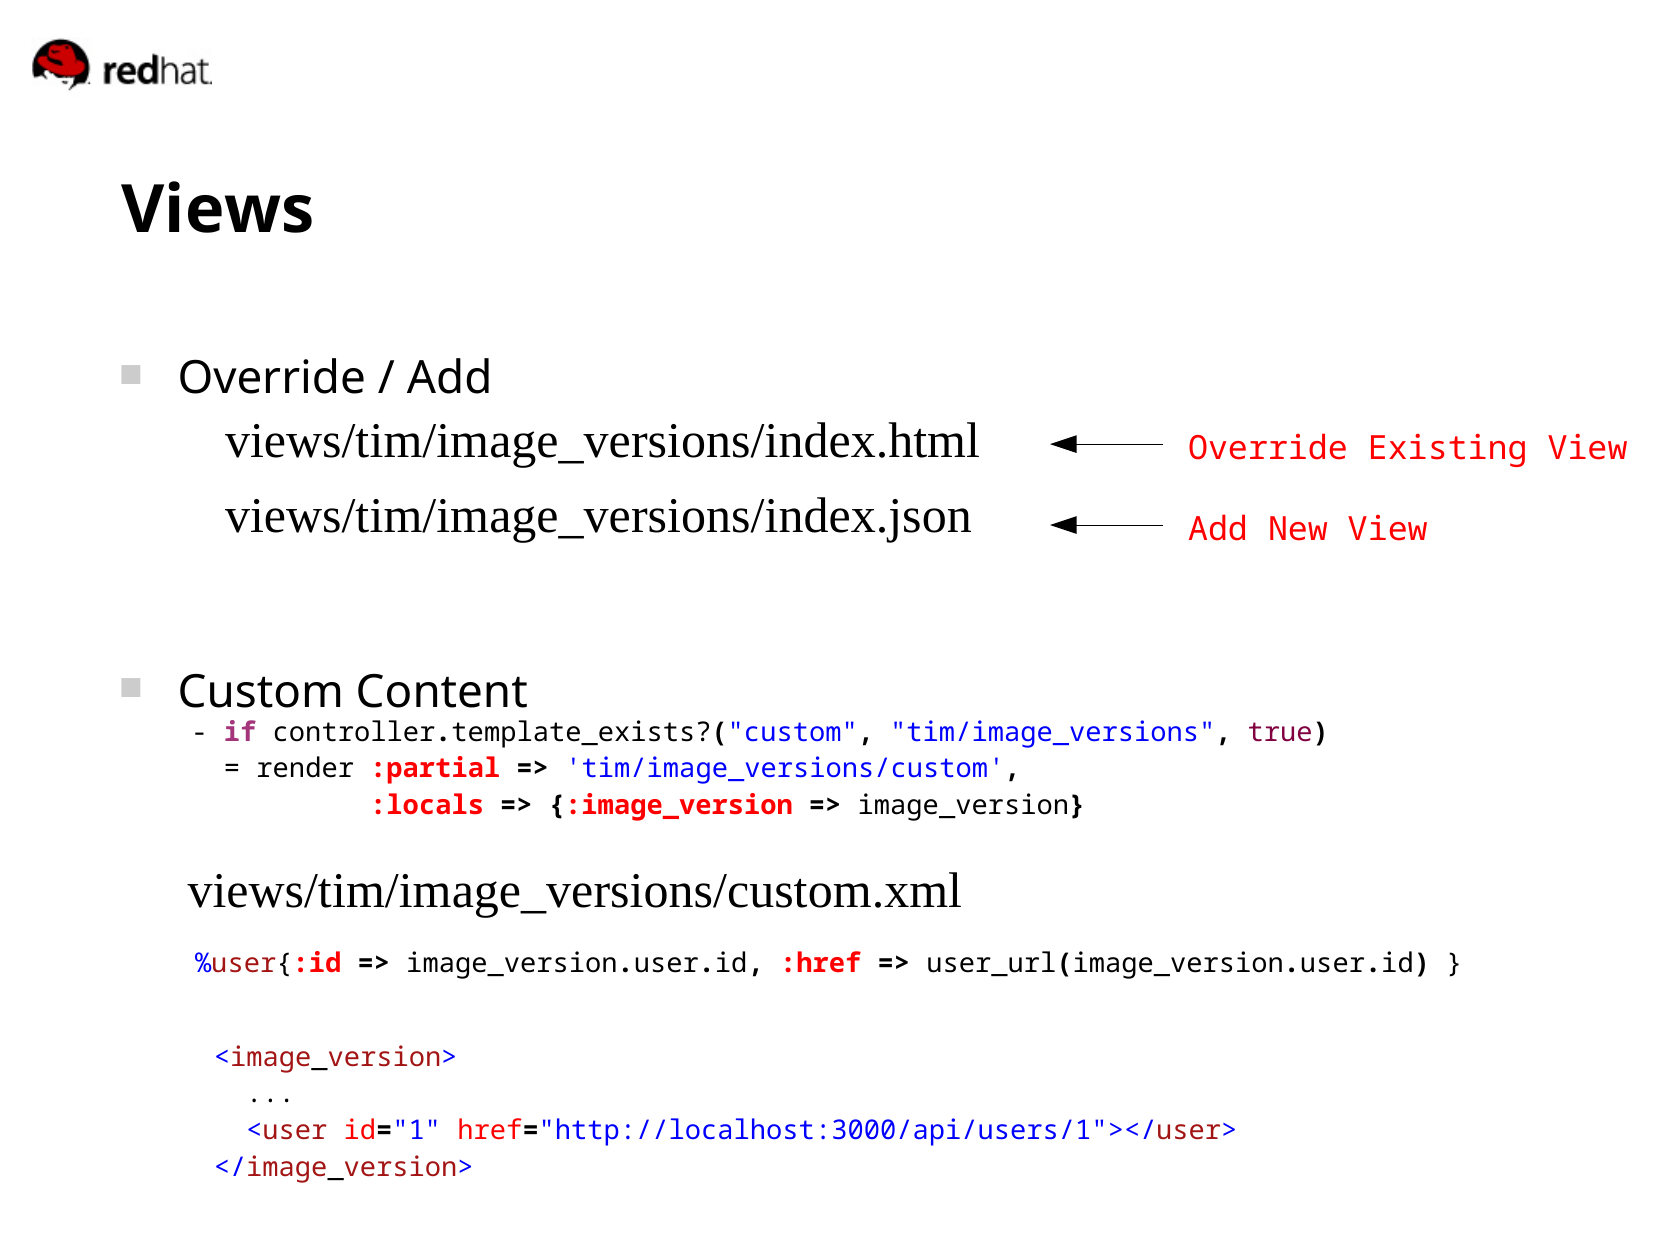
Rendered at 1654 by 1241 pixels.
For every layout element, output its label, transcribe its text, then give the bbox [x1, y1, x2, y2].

picture [31, 37, 212, 98]
title Views [121, 102, 1534, 310]
text_box - if controller.template_exists?("custom", "tim/image_versions", true) = render :partial => 'tim/image_versions/custom', :locals => {:image_version => image_version} [158, 712, 1651, 826]
text_box views/tim/image_versions/index.html [225, 412, 982, 474]
list Override / Add Custom Content [121, 344, 1534, 1127]
text_box views/tim/image_versions/custom.xml [187, 862, 1048, 924]
text_box Override Existing View [1188, 424, 1629, 464]
text_box %user{:id => image_version.user.id, :href => user_url(image_version.user.id) } [194, 943, 1463, 976]
text_box views/tim/image_versions/index.json [225, 487, 973, 549]
text_box Add New View [1188, 505, 1429, 545]
text_box <image_version> ... <user id="1" href="http://localhost:3000/api/users/1"></user> </image_version> [213, 1037, 1238, 1163]
